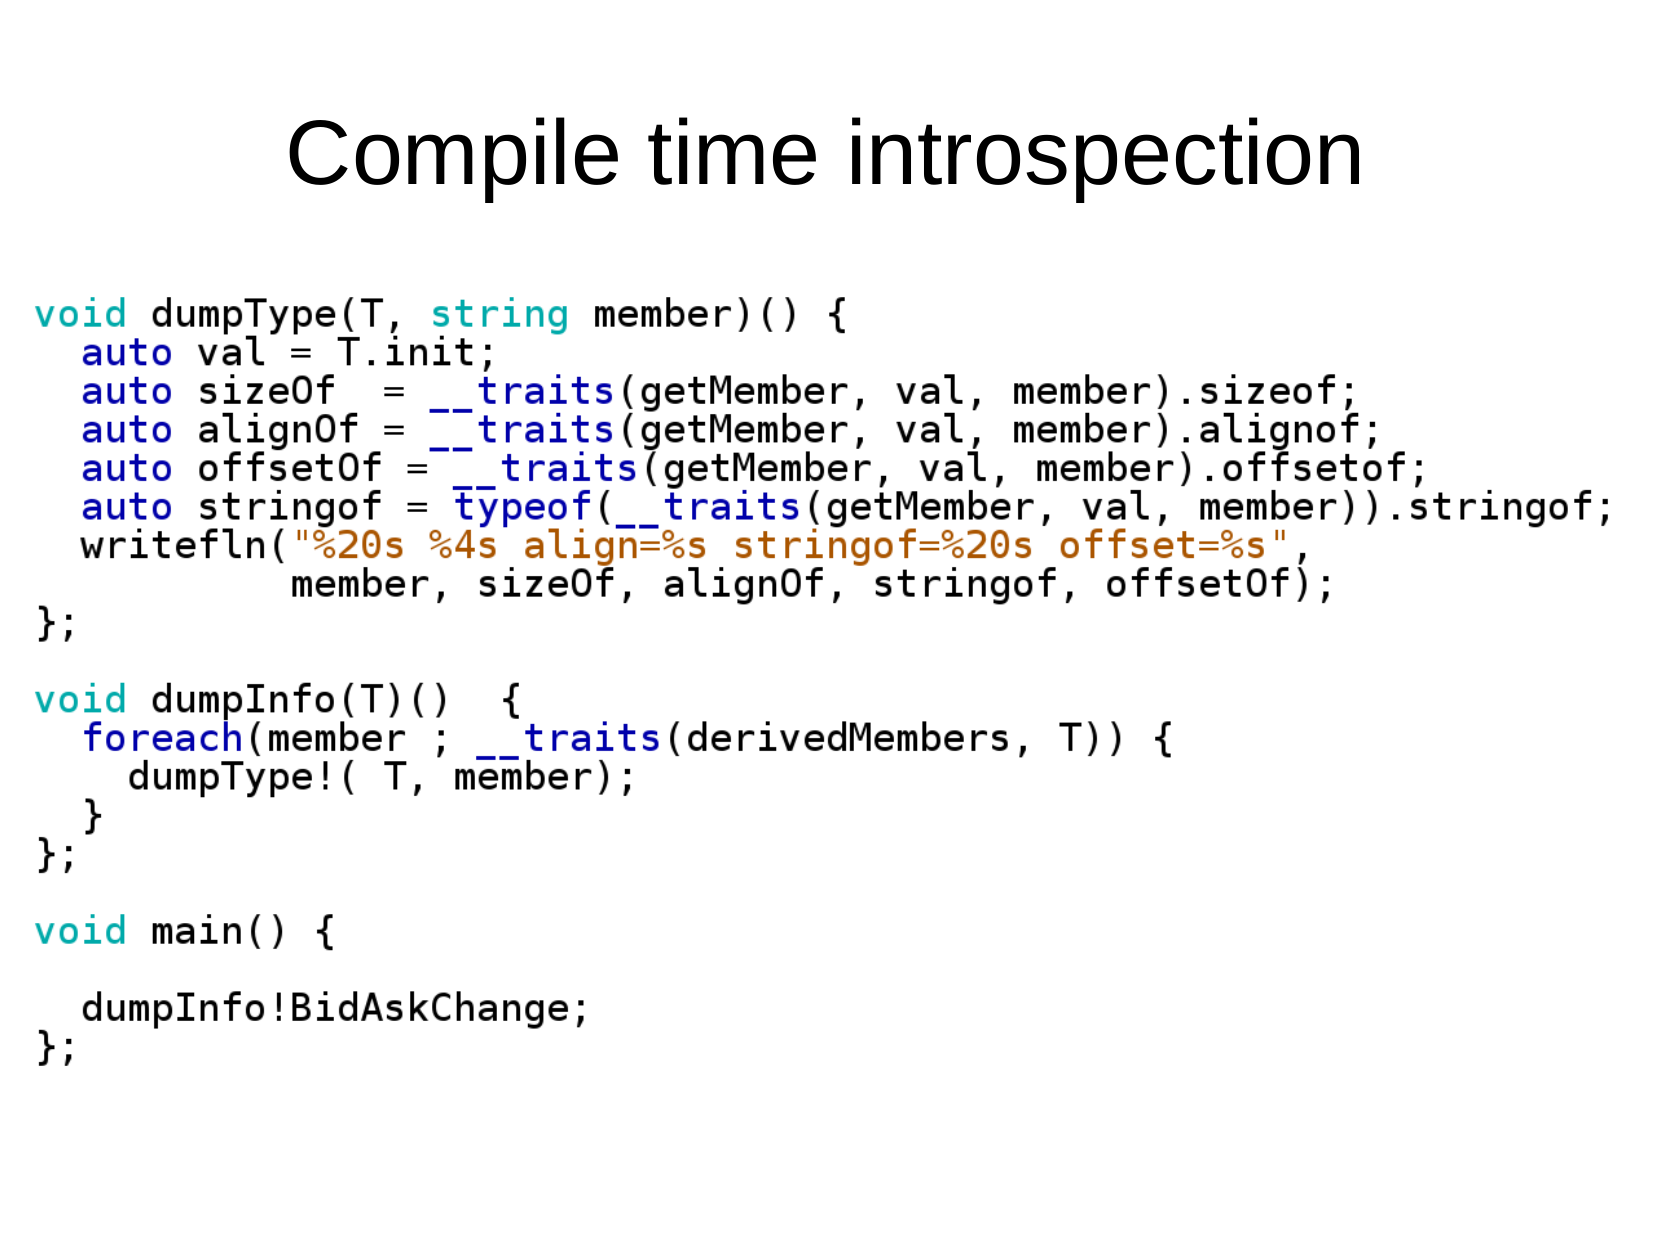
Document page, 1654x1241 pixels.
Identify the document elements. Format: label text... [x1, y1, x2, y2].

picture [21, 278, 1630, 1075]
title Compile time introspection [82, 49, 1571, 257]
